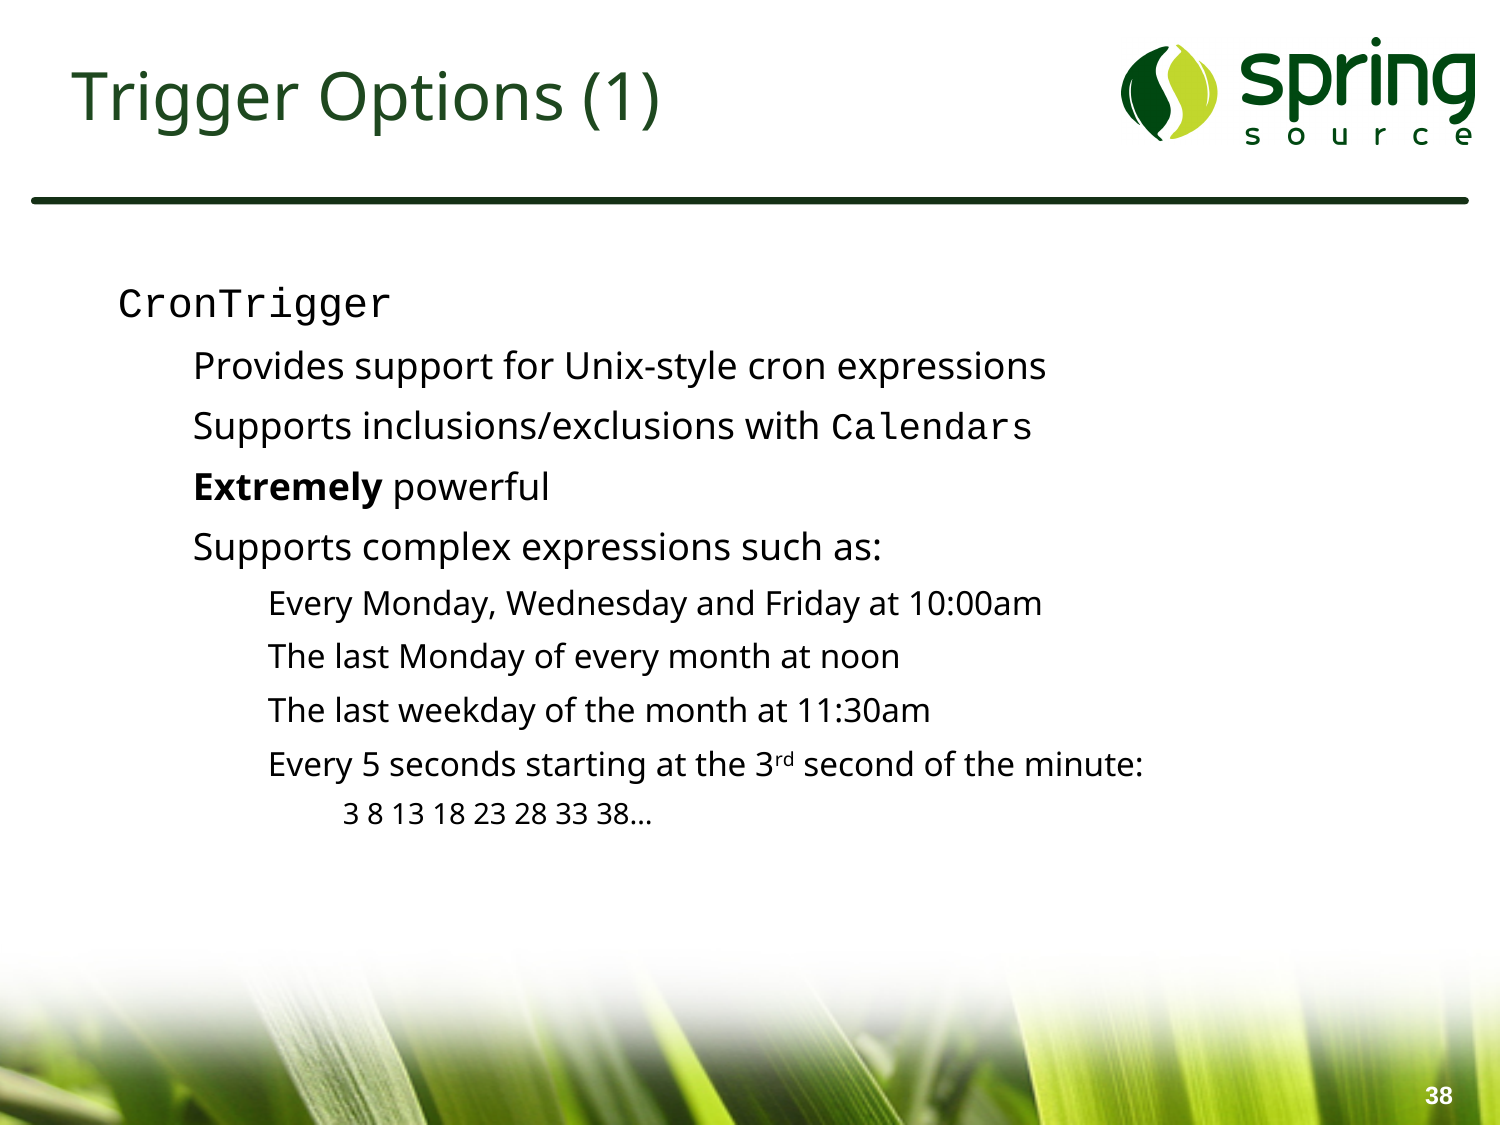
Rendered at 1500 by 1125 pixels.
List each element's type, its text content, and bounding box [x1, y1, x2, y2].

picture [0, 944, 1500, 1125]
list CronTrigger Provides support for Unix-style cron expressions Supports inclusions/exclusions with Calendars Extremely powerful Supports complex expressions such as: Every Monday, Wednesday and Friday at 10:00am The last Monday of every month at noon The last weekday of the month at 11:30am Every 5 seconds starting at the 3rd second of the minute: 3 8 13 18 23 28 33 38… [103, 275, 1394, 938]
picture [1121, 37, 1475, 145]
title Trigger Options (1) [56, 13, 1089, 176]
